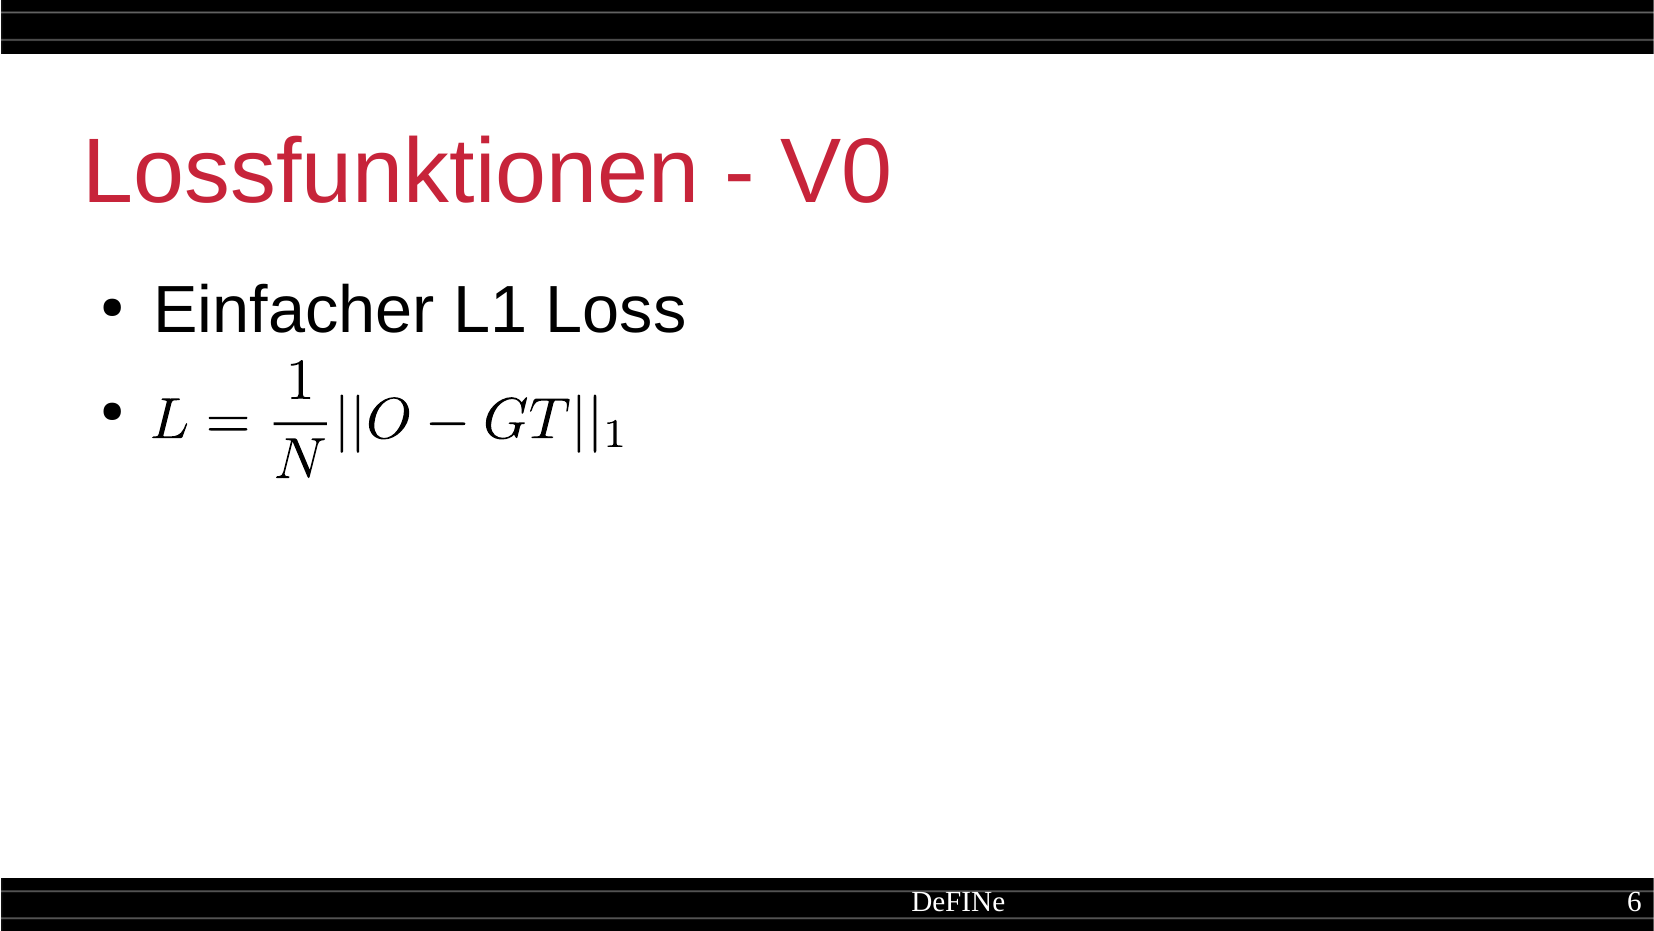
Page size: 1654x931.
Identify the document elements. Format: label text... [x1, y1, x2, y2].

picture [1, 0, 1654, 54]
title Lossfunktionen - V0 [82, 92, 1571, 249]
text_box [149, 360, 627, 479]
list Einfacher L1 Loss [82, 271, 1571, 758]
picture [1, 878, 1654, 931]
